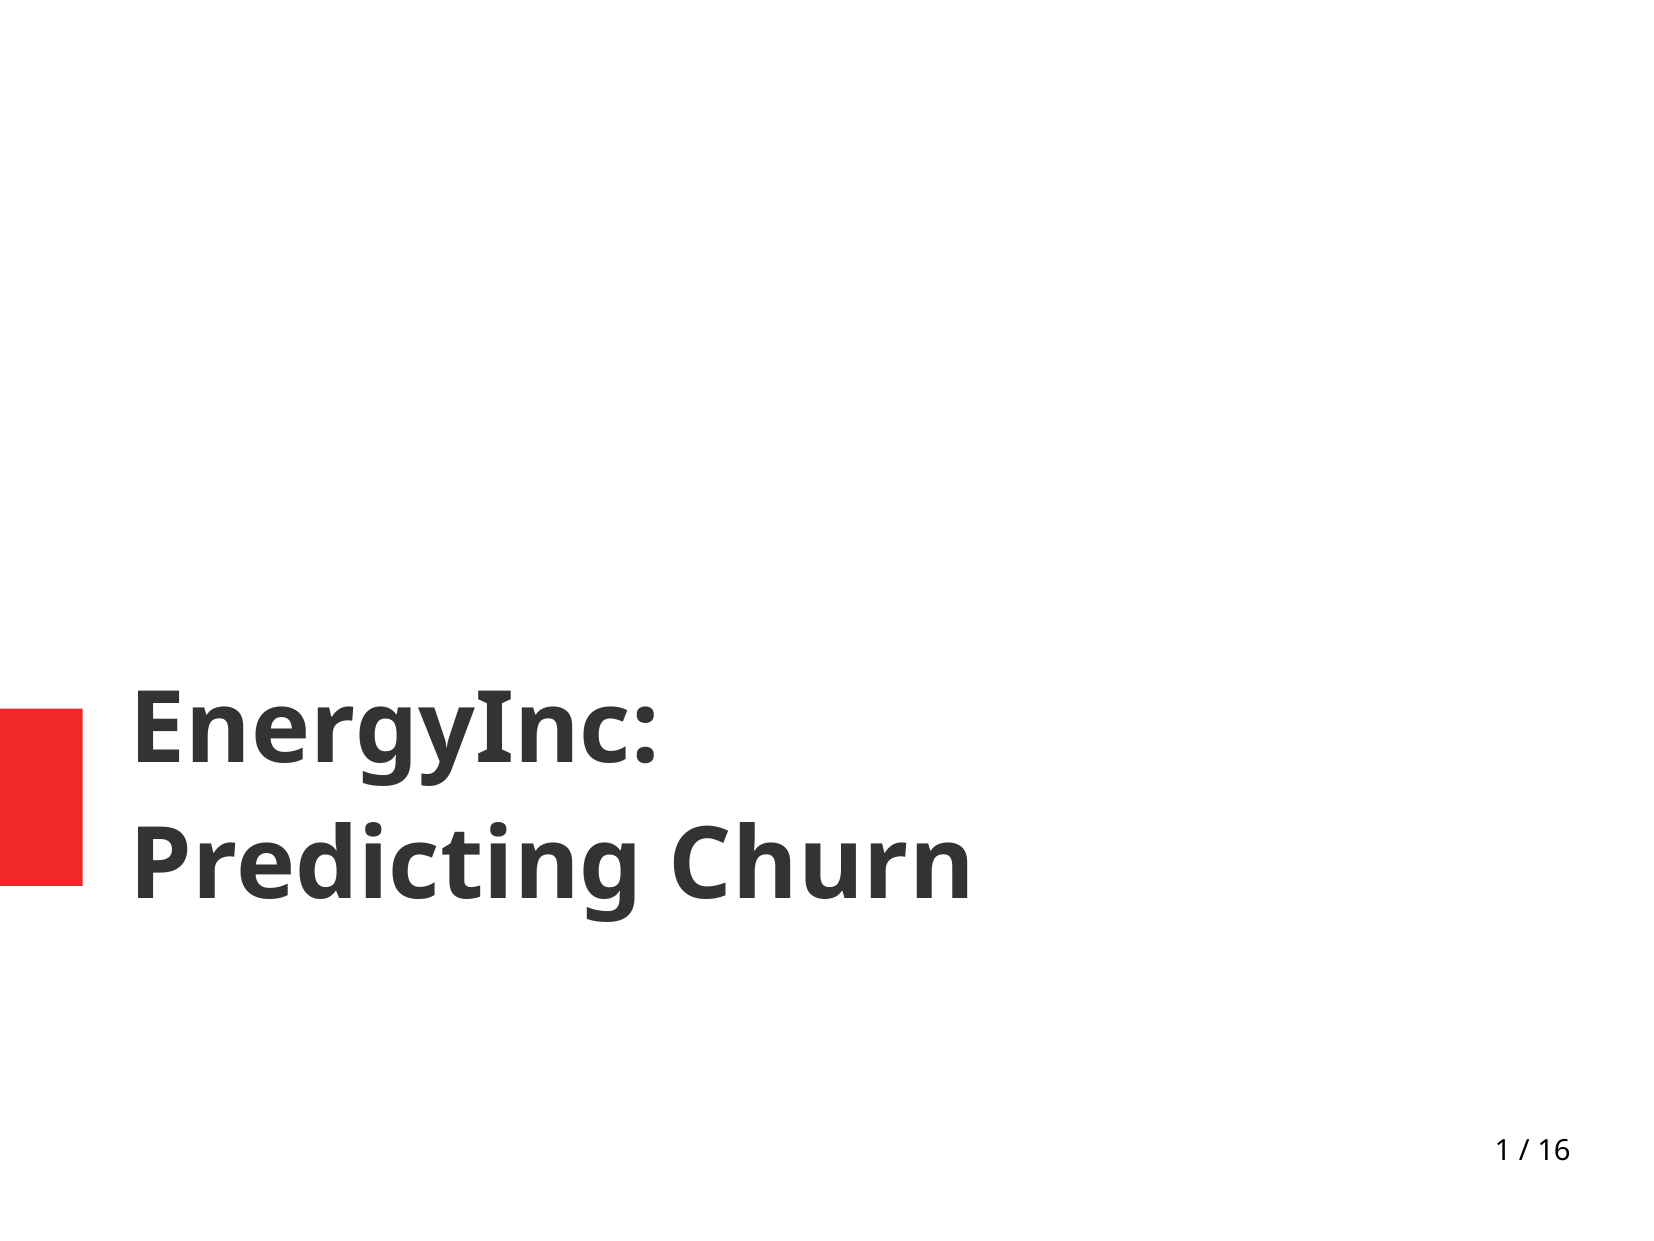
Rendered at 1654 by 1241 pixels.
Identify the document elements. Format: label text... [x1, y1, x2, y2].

title EnergyInc: Predicting Churn [129, 655, 1536, 928]
